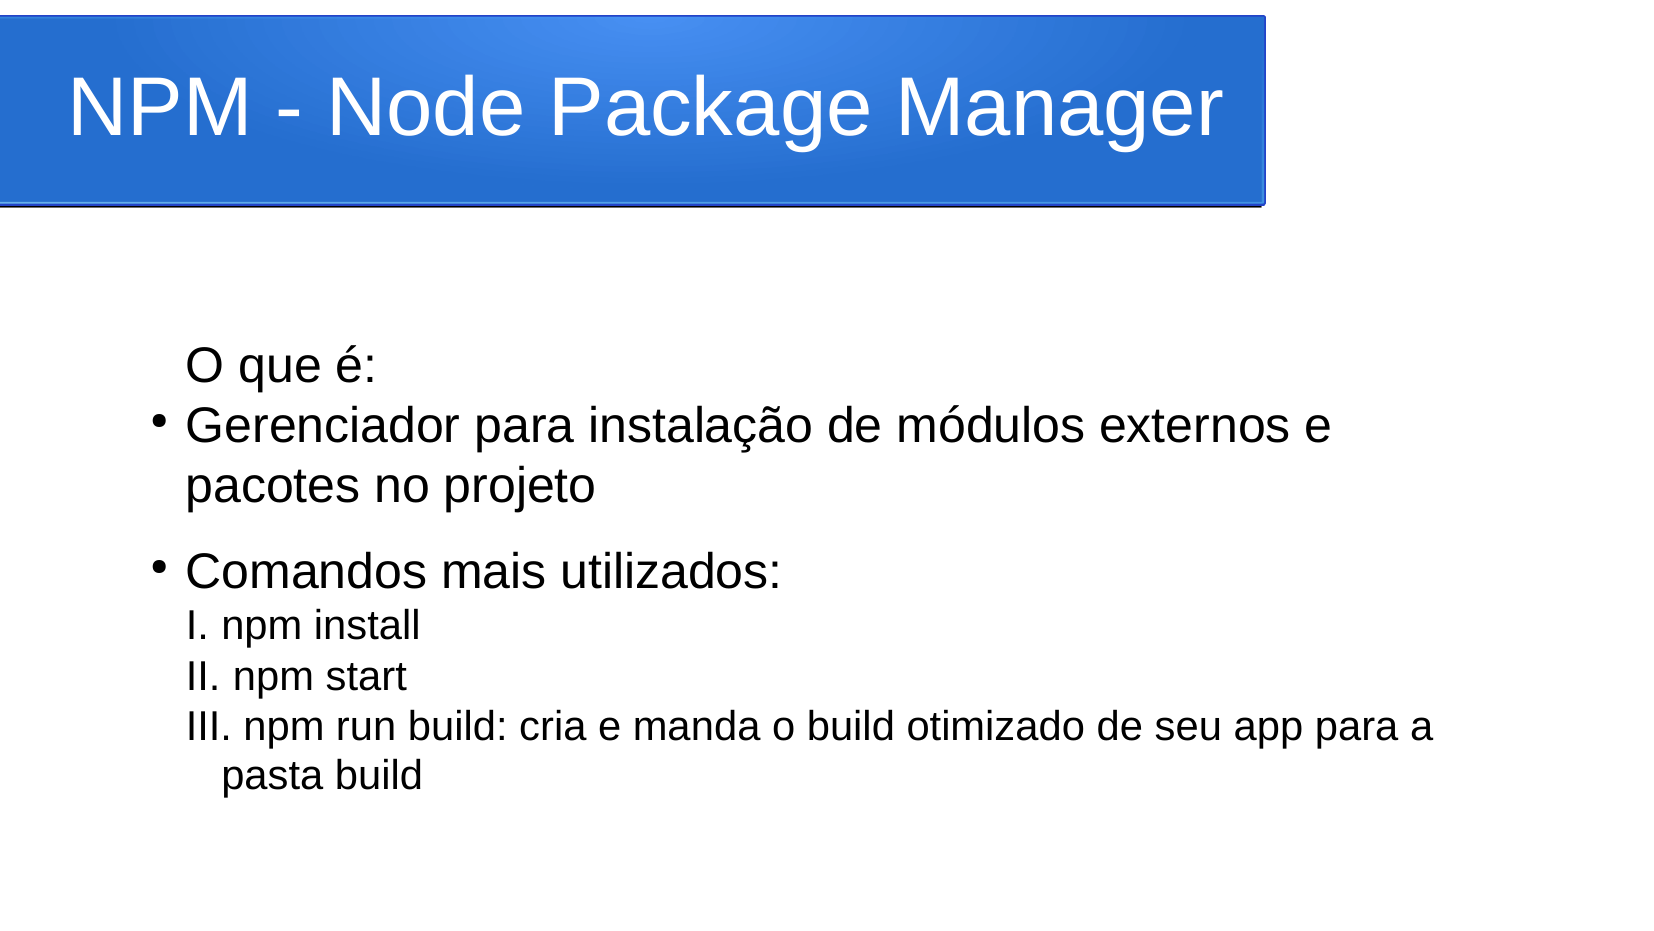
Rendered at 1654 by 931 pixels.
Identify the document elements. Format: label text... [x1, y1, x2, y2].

text_box NPM - Node Package Manager [53, 44, 1264, 160]
text_box O que é: Gerenciador para instalação de módulos externos e pacotes no projeto Comandos mais utilizados: npm install npm start npm run build: cria e manda o build otimizado de seu app para a pasta build [135, 324, 1500, 806]
picture [0, 13, 1269, 211]
